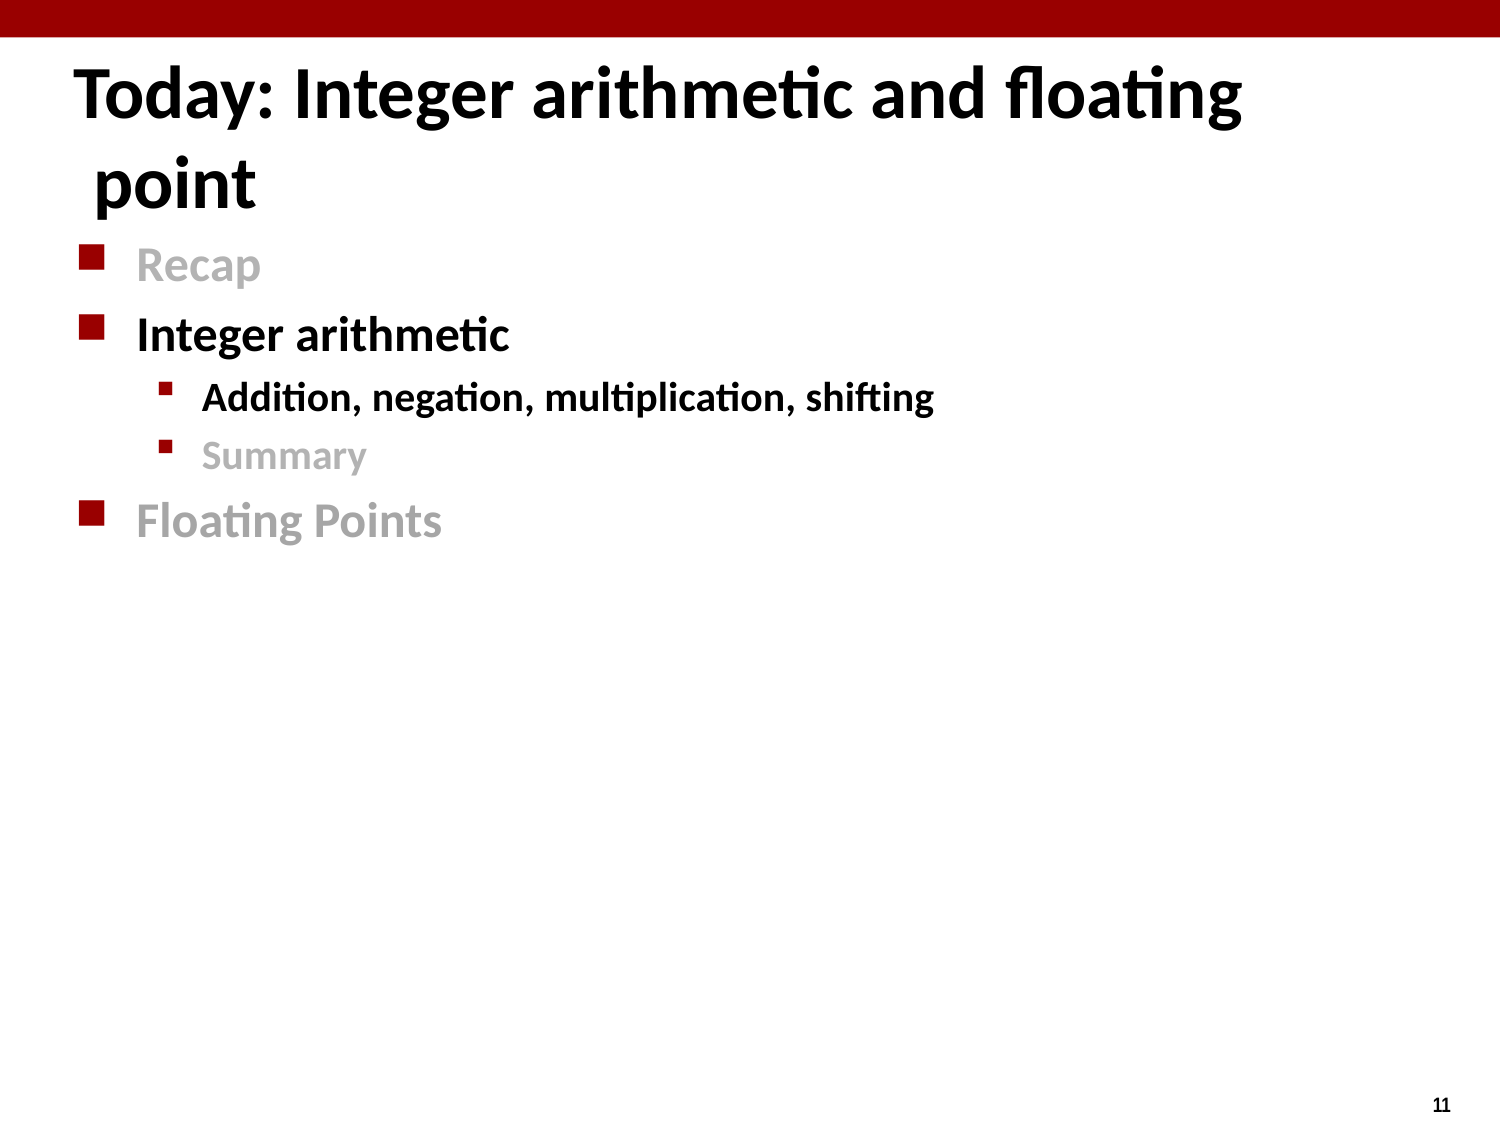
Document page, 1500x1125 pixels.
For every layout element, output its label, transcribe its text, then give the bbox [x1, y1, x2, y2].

list Recap Integer arithmetic Addition, negation, multiplication, shifting Summary Floating Points [65, 223, 1361, 1040]
title Today: Integer arithmetic and floating point [58, 71, 1304, 197]
